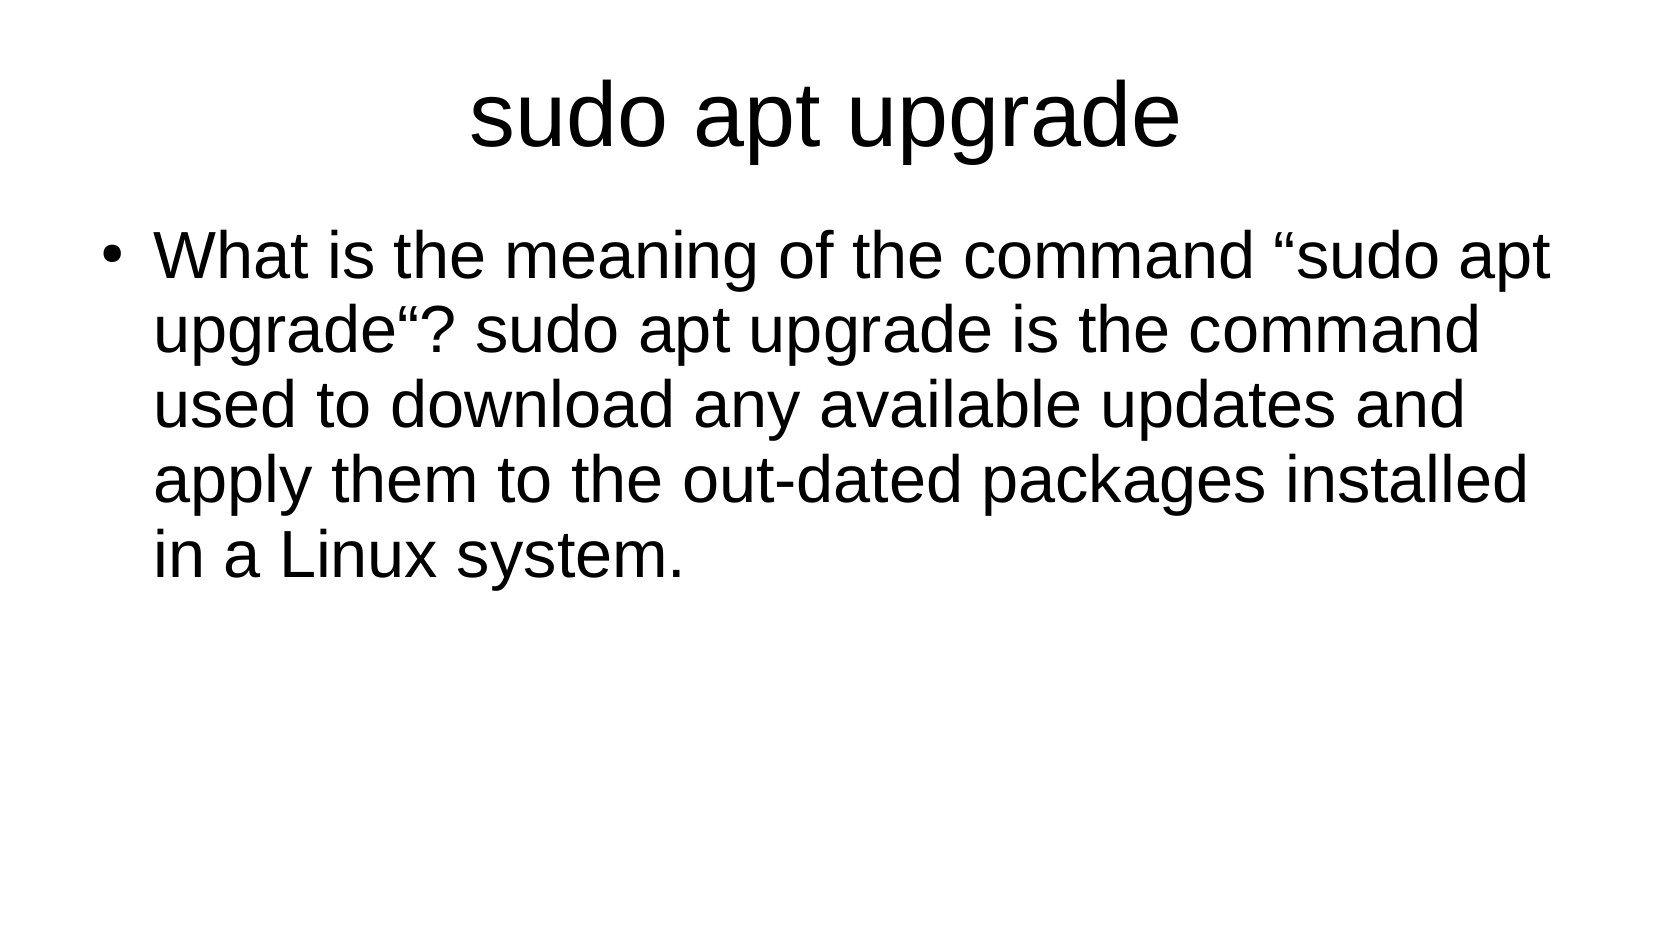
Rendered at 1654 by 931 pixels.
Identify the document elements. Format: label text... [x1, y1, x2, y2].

title sudo apt upgrade [82, 37, 1571, 193]
list What is the meaning of the command “sudo apt upgrade“? sudo apt upgrade is the command used to download any available updates and apply them to the out-dated packages installed in a Linux system. [82, 217, 1571, 758]
